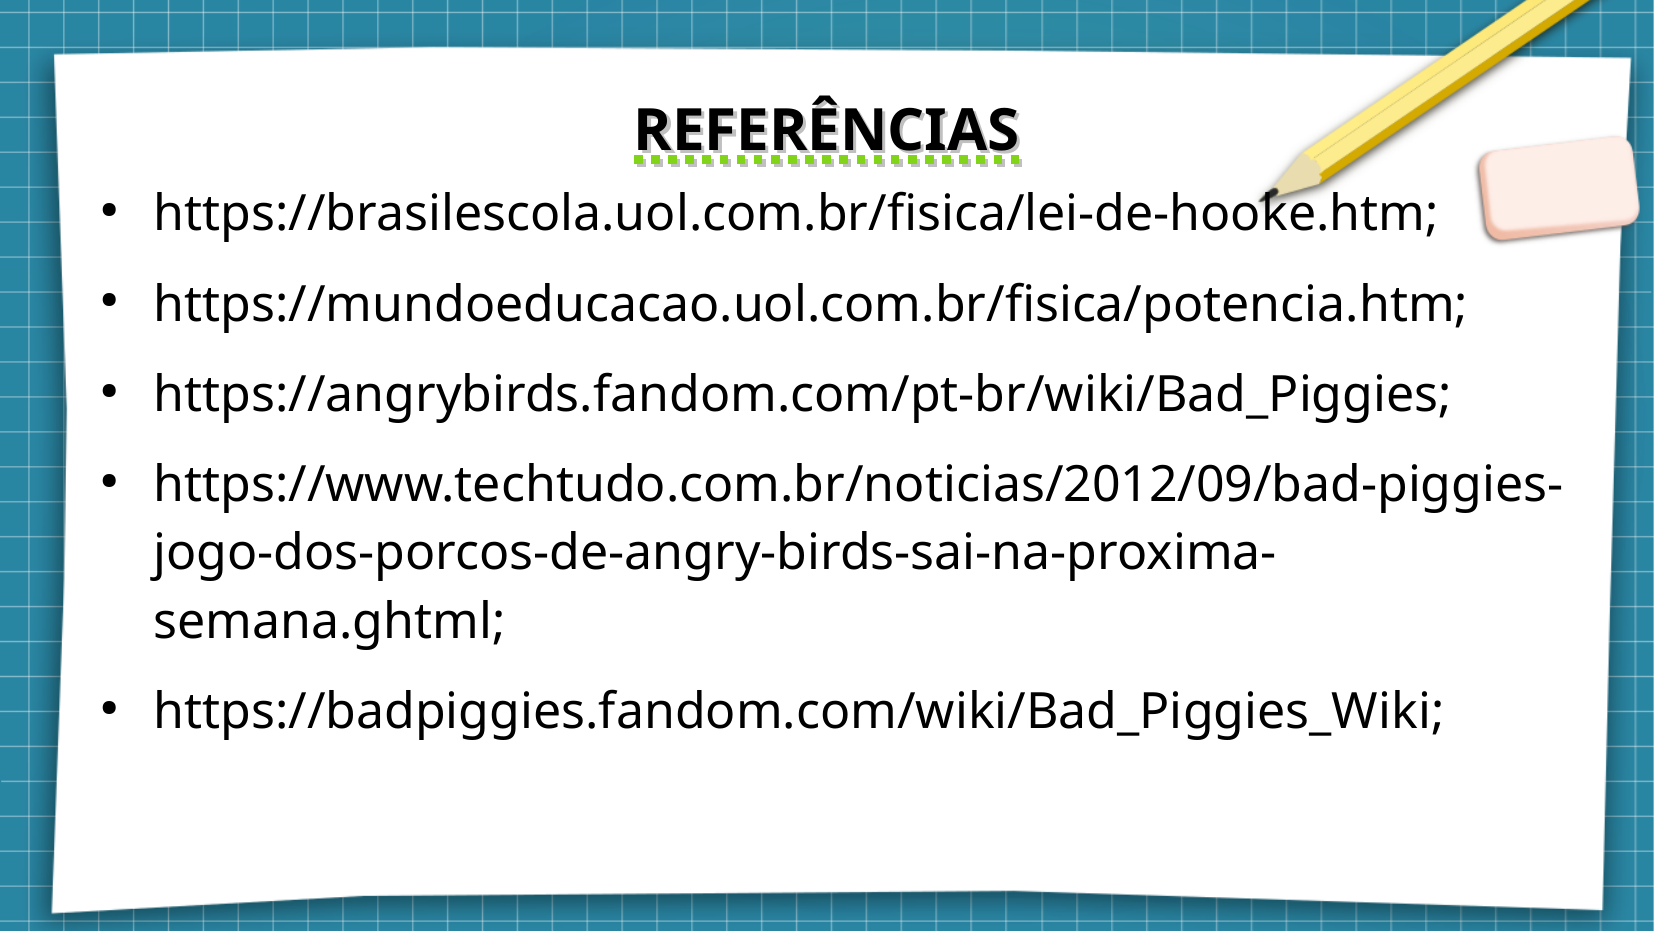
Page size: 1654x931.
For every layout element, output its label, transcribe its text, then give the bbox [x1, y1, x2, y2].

title Referências [82, 50, 1571, 177]
subtitle https://brasilescola.uol.com.br/fisica/lei-de-hooke.htm; https://mundoeducacao.uol.com.br/fisica/potencia.htm; https://angrybirds.fandom.com/pt-br/wiki/Bad_Piggies; https://www.techtudo.com.br/noticias/2012/09/bad-piggies-jogo-dos-porcos-de-angry-birds-sai-na-proxima-semana.ghtml; https://badpiggies.fandom.com/wiki/Bad_Piggies_Wiki; [82, 177, 1571, 886]
picture [0, 0, 1654, 931]
